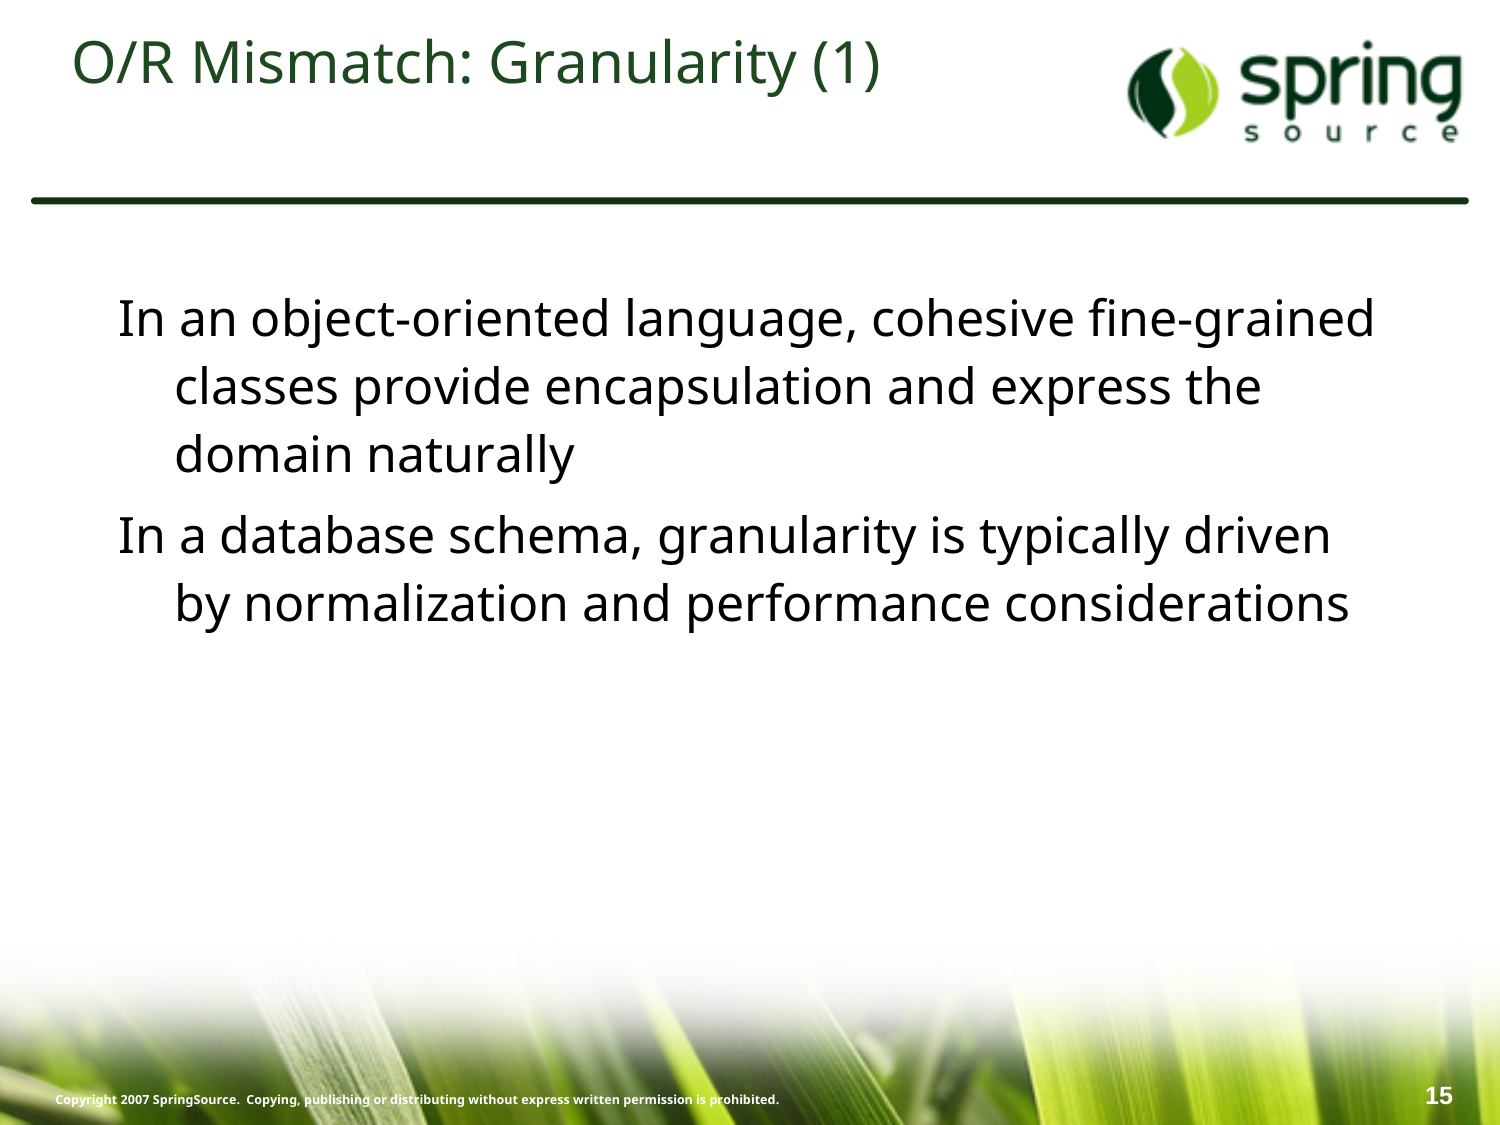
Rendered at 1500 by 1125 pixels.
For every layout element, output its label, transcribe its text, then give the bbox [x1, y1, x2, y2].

picture [1093, 32, 1500, 158]
picture [0, 941, 1500, 1125]
list In an object-oriented language, cohesive fine-grained classes provide encapsulation and express the domain naturally In a database schema, granularity is typically driven by normalization and performance considerations [103, 275, 1394, 938]
title O/R Mismatch: Granularity (1) [56, 13, 1089, 176]
